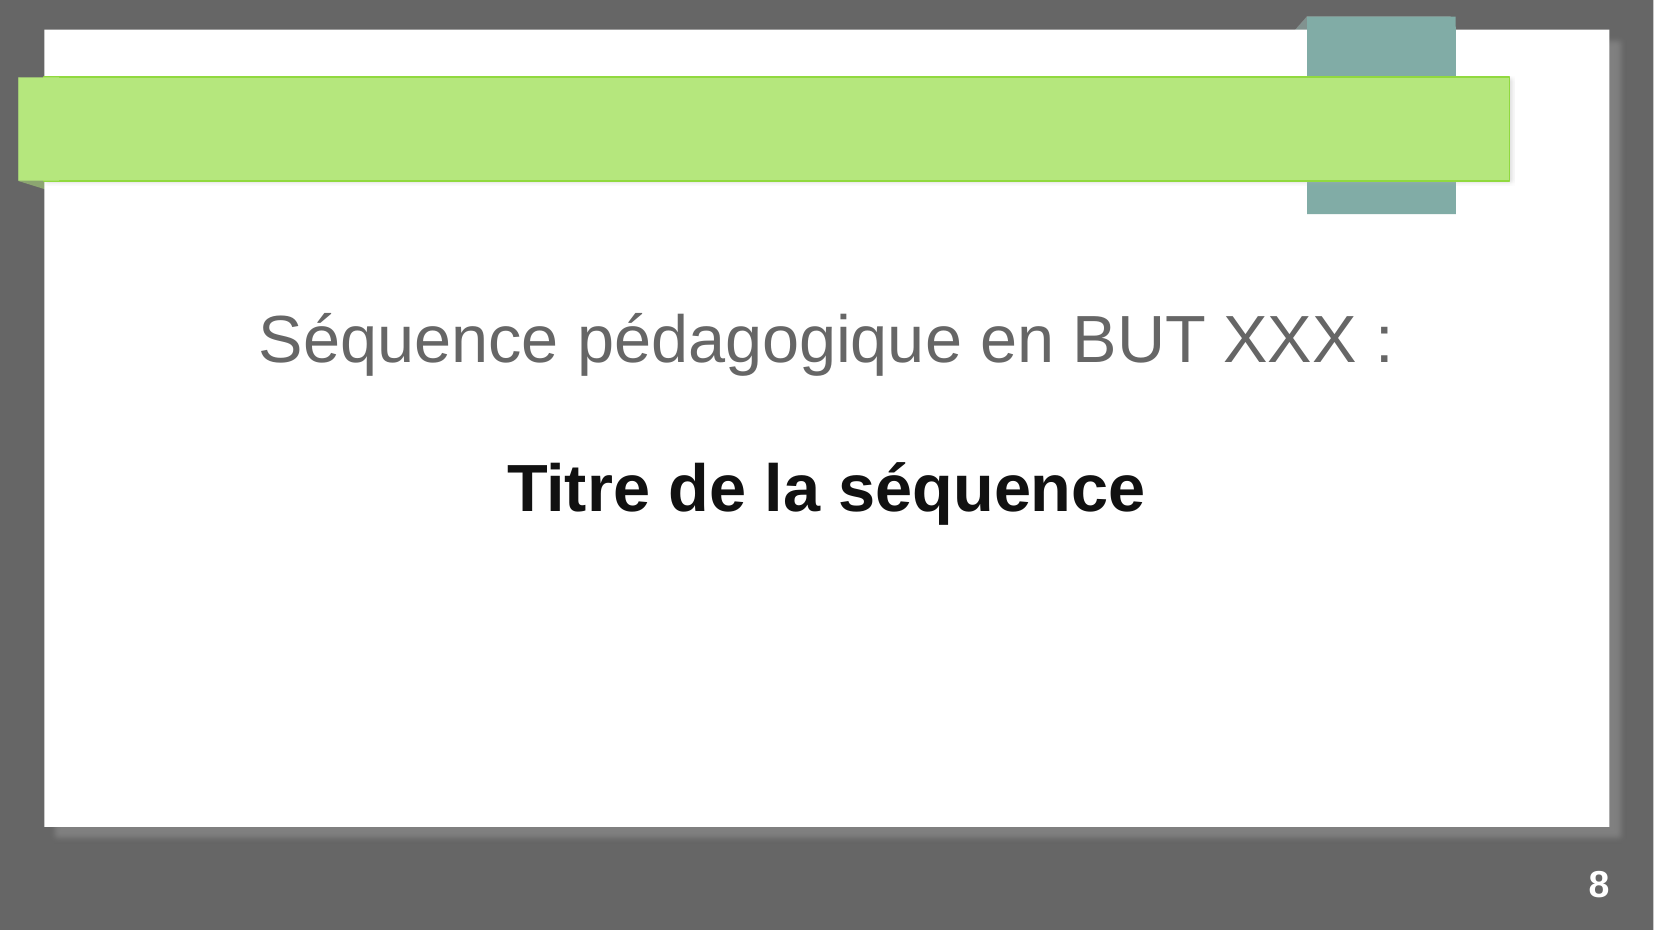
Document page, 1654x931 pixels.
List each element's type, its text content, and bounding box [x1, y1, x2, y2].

text_box 20 [974, 856, 1625, 916]
subtitle Séquence pédagogique en BUT XXX : Titre de la séquence [88, 221, 1565, 813]
